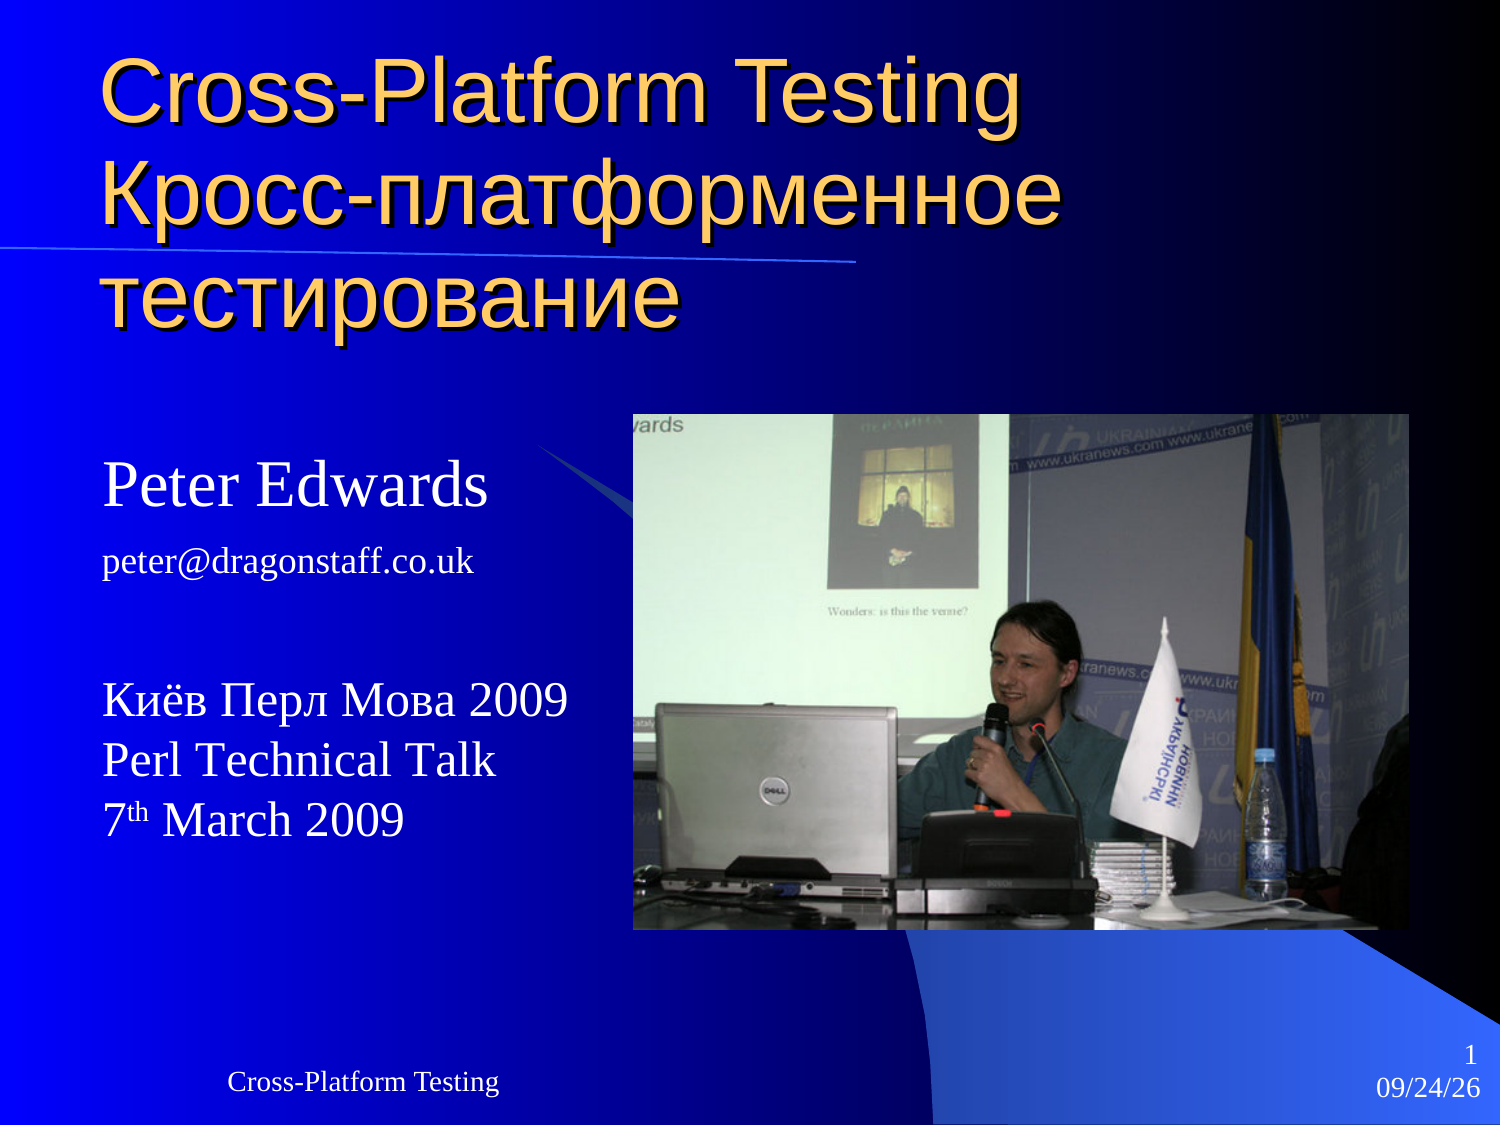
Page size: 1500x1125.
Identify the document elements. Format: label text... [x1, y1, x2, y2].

subtitle Peter Edwards [87, 457, 554, 528]
text_box Киёв Перл Мова 2009 Perl Technical Talk 7th March 2009 [87, 658, 619, 854]
text_box peter@dragonstaff.co.uk [87, 528, 607, 589]
title Cross-Platform Testing Кросс-платформенное тестирование [83, 17, 1477, 355]
picture [633, 414, 1409, 930]
